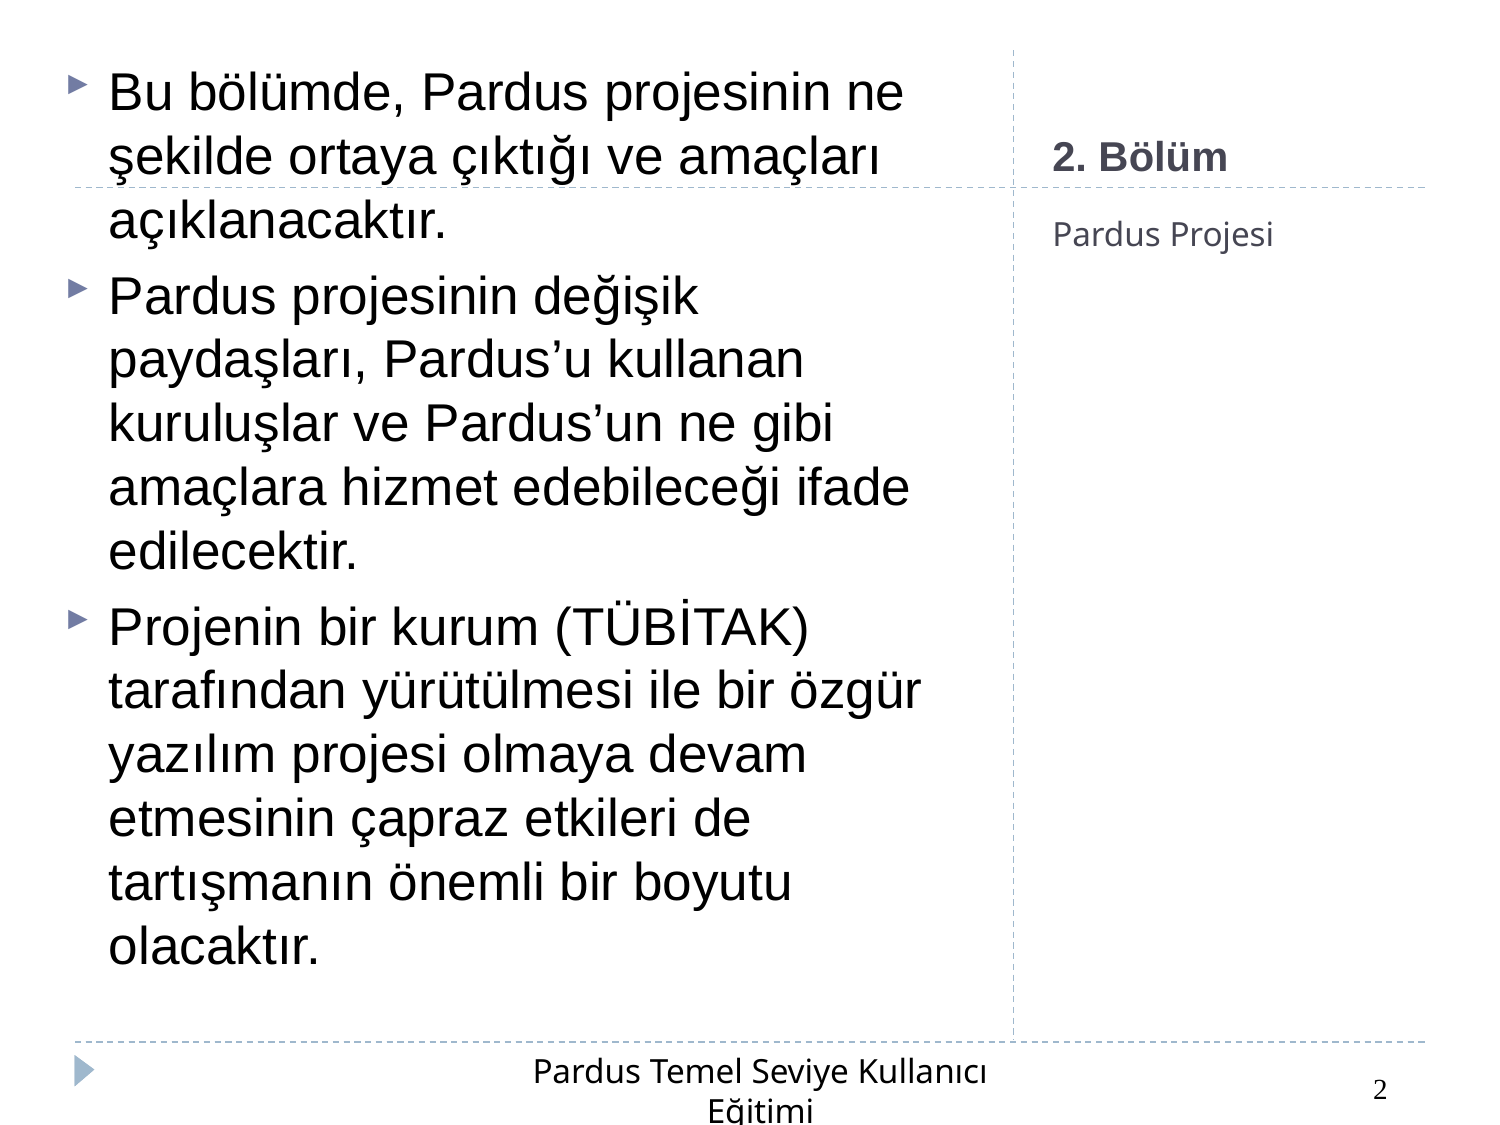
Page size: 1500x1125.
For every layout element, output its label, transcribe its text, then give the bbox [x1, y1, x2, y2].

title 2. Bölüm [1037, 50, 1450, 188]
list Pardus Projesi [1037, 200, 1450, 995]
list Bu bölümde, Pardus projesinin ne şekilde ortaya çıktığı ve amaçları açıklanacaktır. Pardus projesinin değişik paydaşları, Pardus’u kullanan kuruluşlar ve Pardus’un ne gibi amaçlara hizmet edebileceği ifade edilecektir. Projenin bir kurum (TÜBİTAK) tarafından yürütülmesi ile bir özgür yazılım projesi olmaya devam etmesinin çapraz etkileri de tartışmanın önemli bir boyutu olacaktır. [50, 50, 988, 988]
